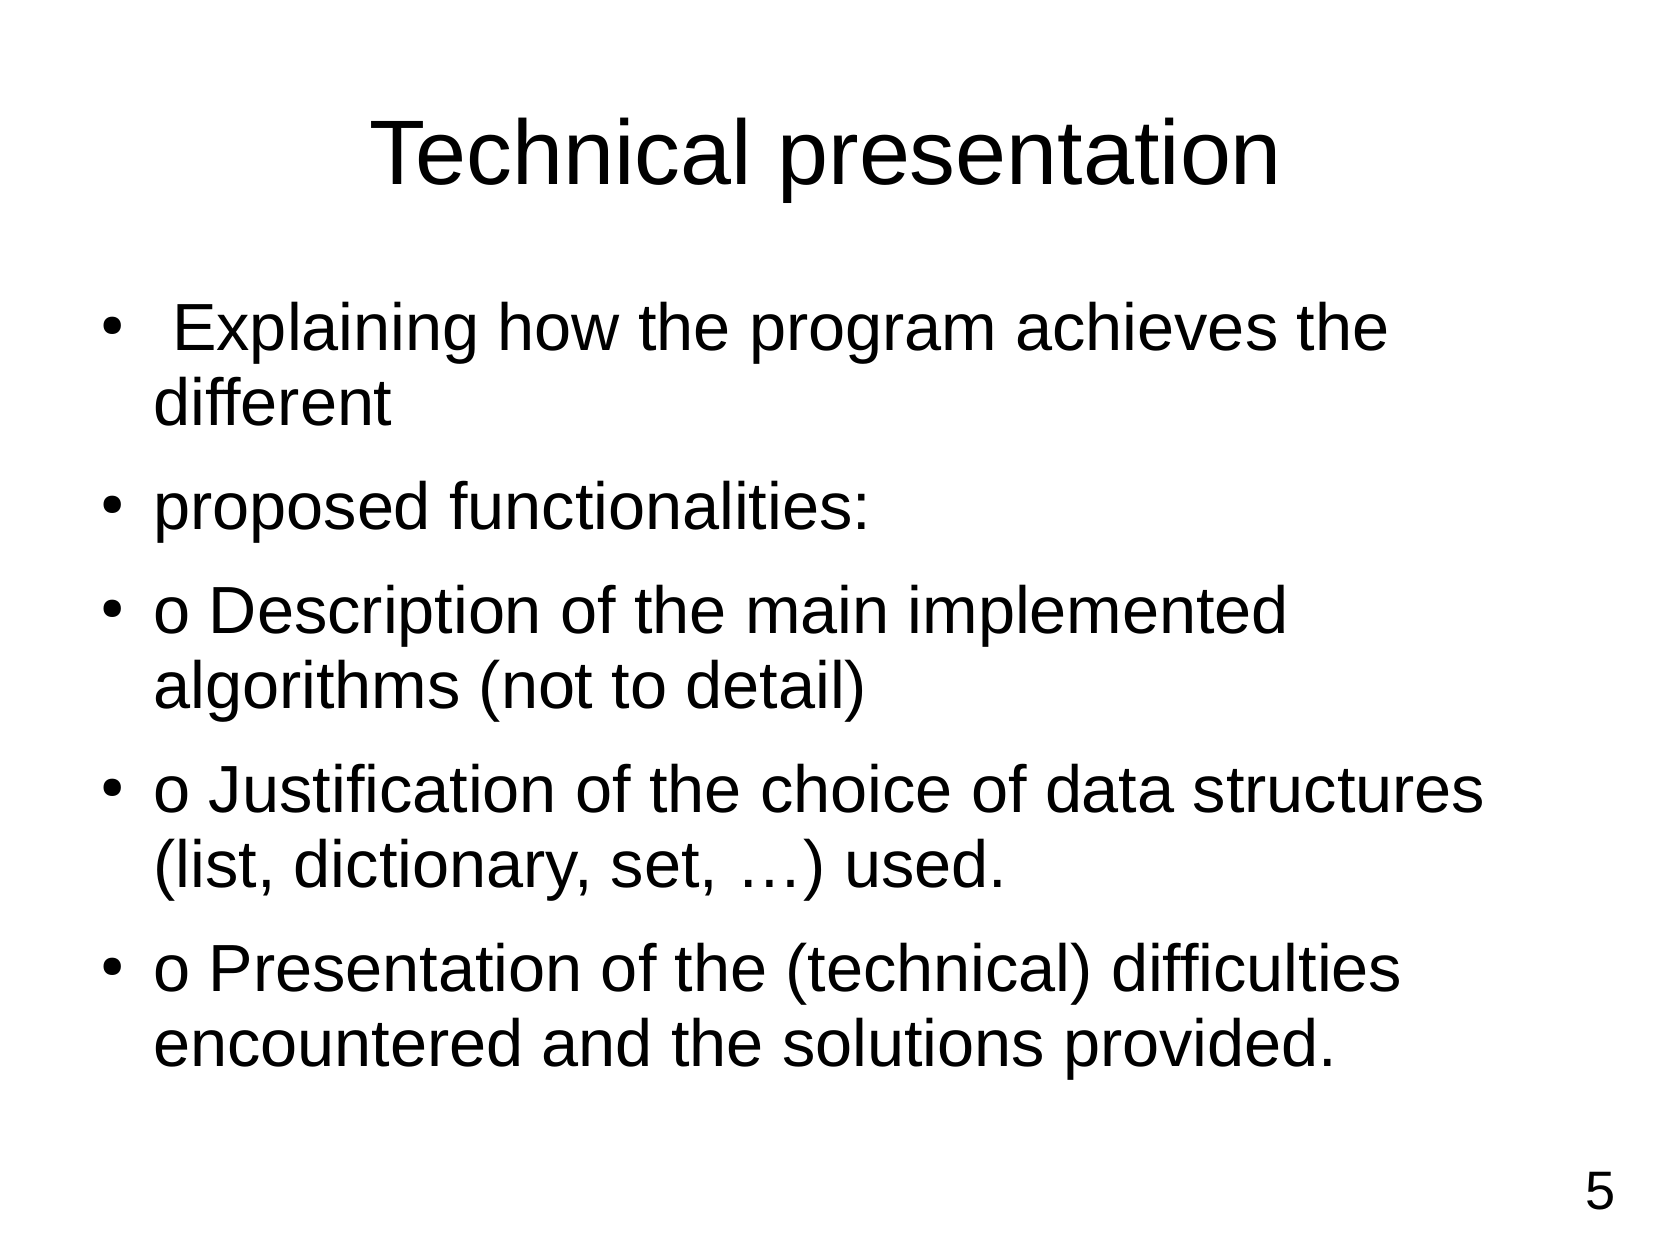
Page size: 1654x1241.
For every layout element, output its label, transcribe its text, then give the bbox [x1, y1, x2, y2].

text_box 5 [1570, 1152, 1642, 1229]
title Technical presentation [82, 49, 1571, 257]
list Explaining how the program achieves the different proposed functionalities: o Description of the main implemented algorithms (not to detail) o Justification of the choice of data structures (list, dictionary, set, …) used. o Presentation of the (technical) difficulties encountered and the solutions provided. [82, 290, 1571, 1109]
